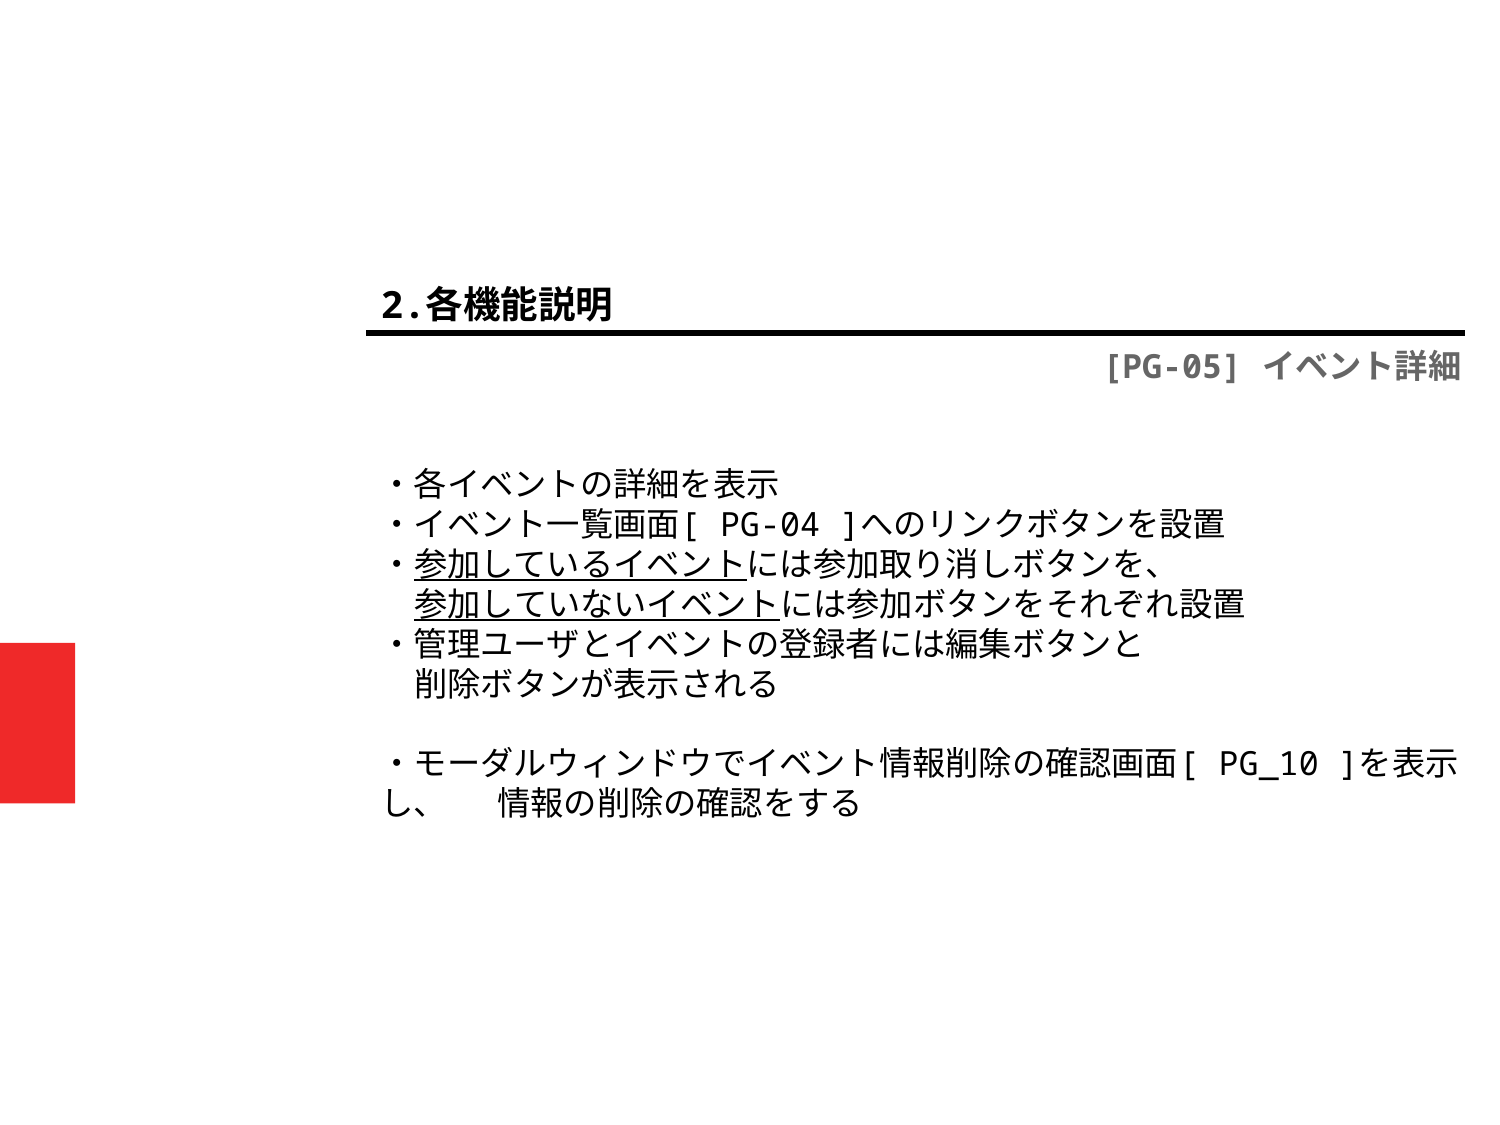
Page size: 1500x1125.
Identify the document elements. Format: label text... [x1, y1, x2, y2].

text_box ・各イベントの詳細を表示 ・イベント一覧画面[ PG-04 ]へのリンクボタンを設置 ・参加しているイベントには参加取り消しボタンを、 参加していないイベントには参加ボタンをそれぞれ設置 ・管理ユーザとイベントの登録者には編集ボタンと 削除ボタンが表示される ・モーダルウィンドウでイベント情報削除の確認画面[ PG_10 ]を表示し、 情報の削除の確認をする [366, 415, 1489, 1040]
text_box 2.各機能説明 [PG-05] イベント詳細 [366, 273, 1477, 415]
